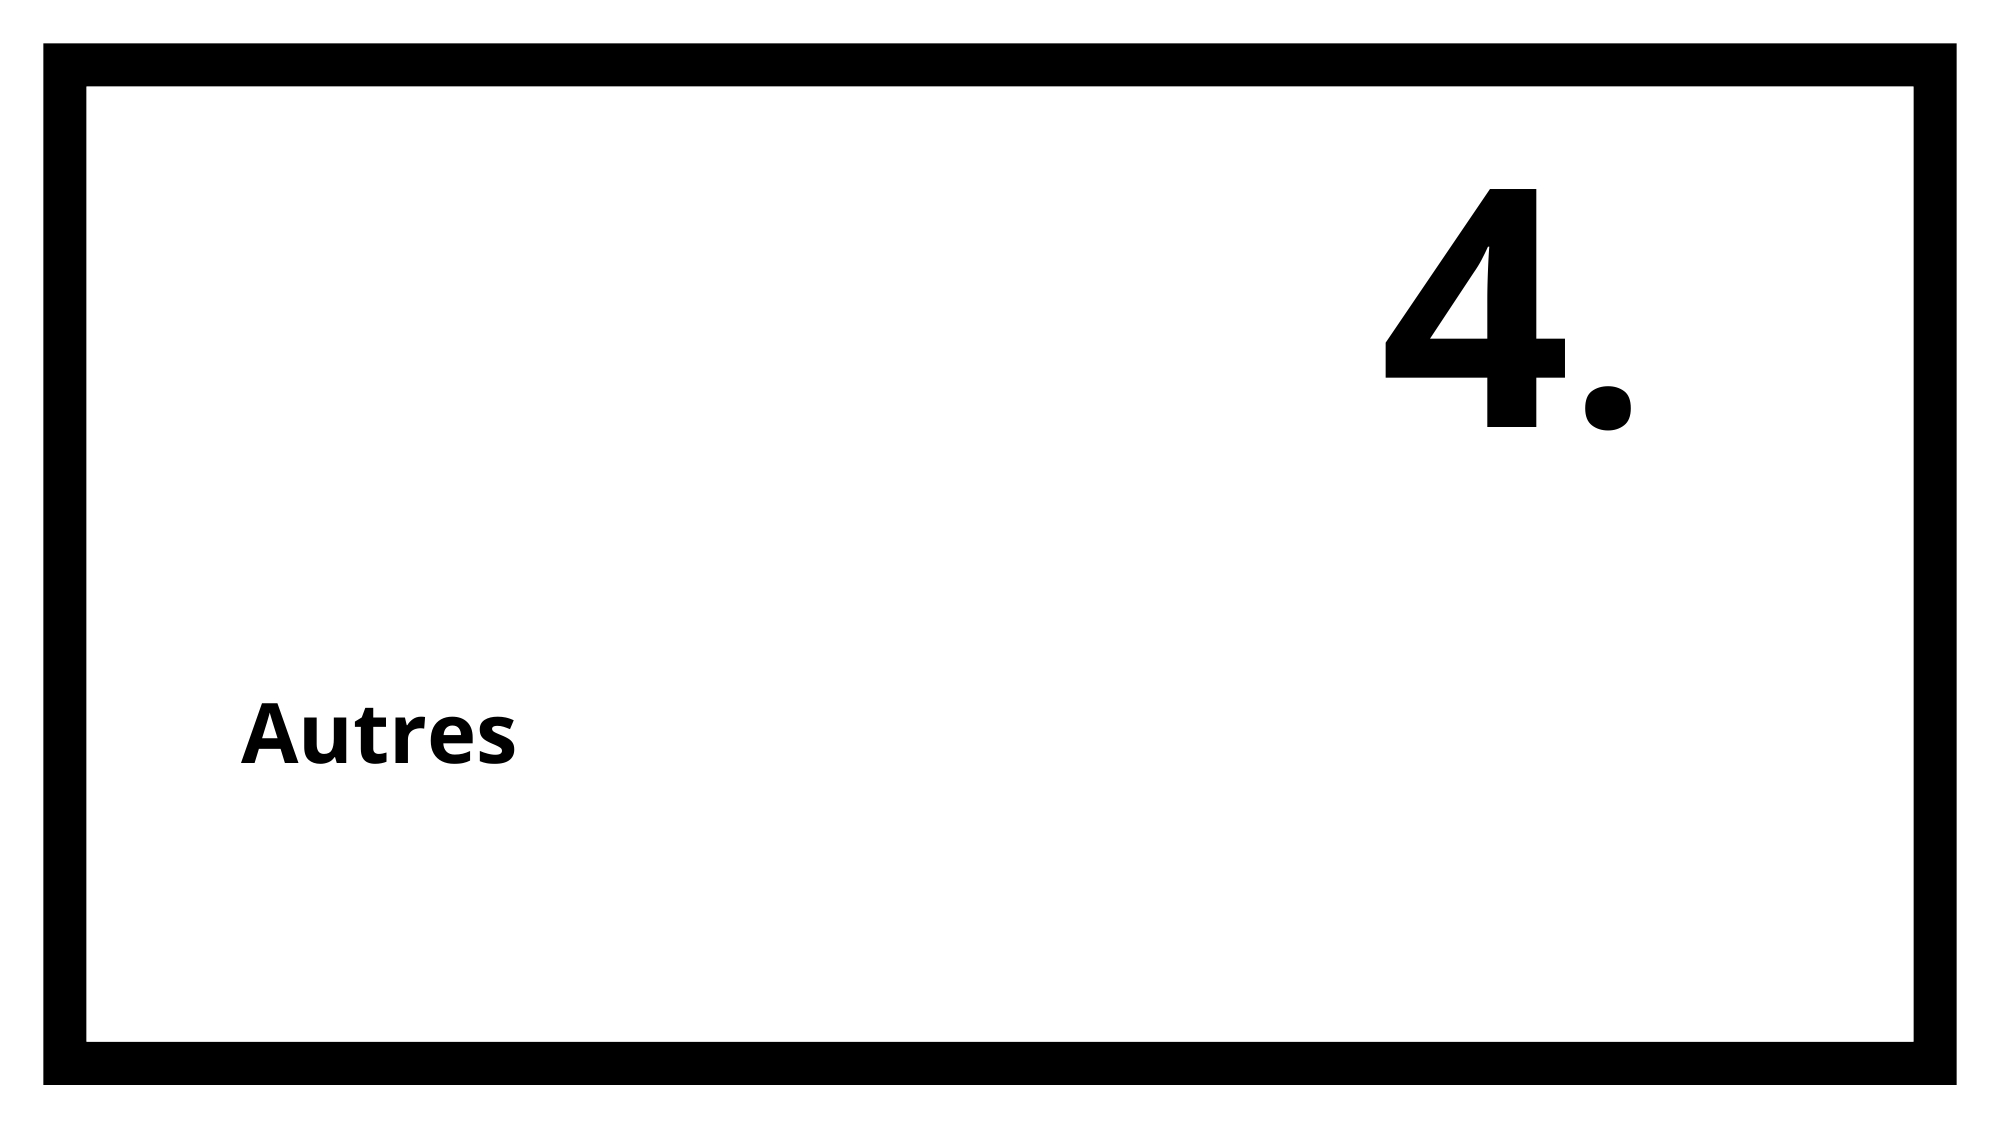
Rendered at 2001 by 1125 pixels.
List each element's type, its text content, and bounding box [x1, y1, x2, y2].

title Autres [221, 546, 1305, 801]
text_box 4. [1360, 73, 1849, 497]
